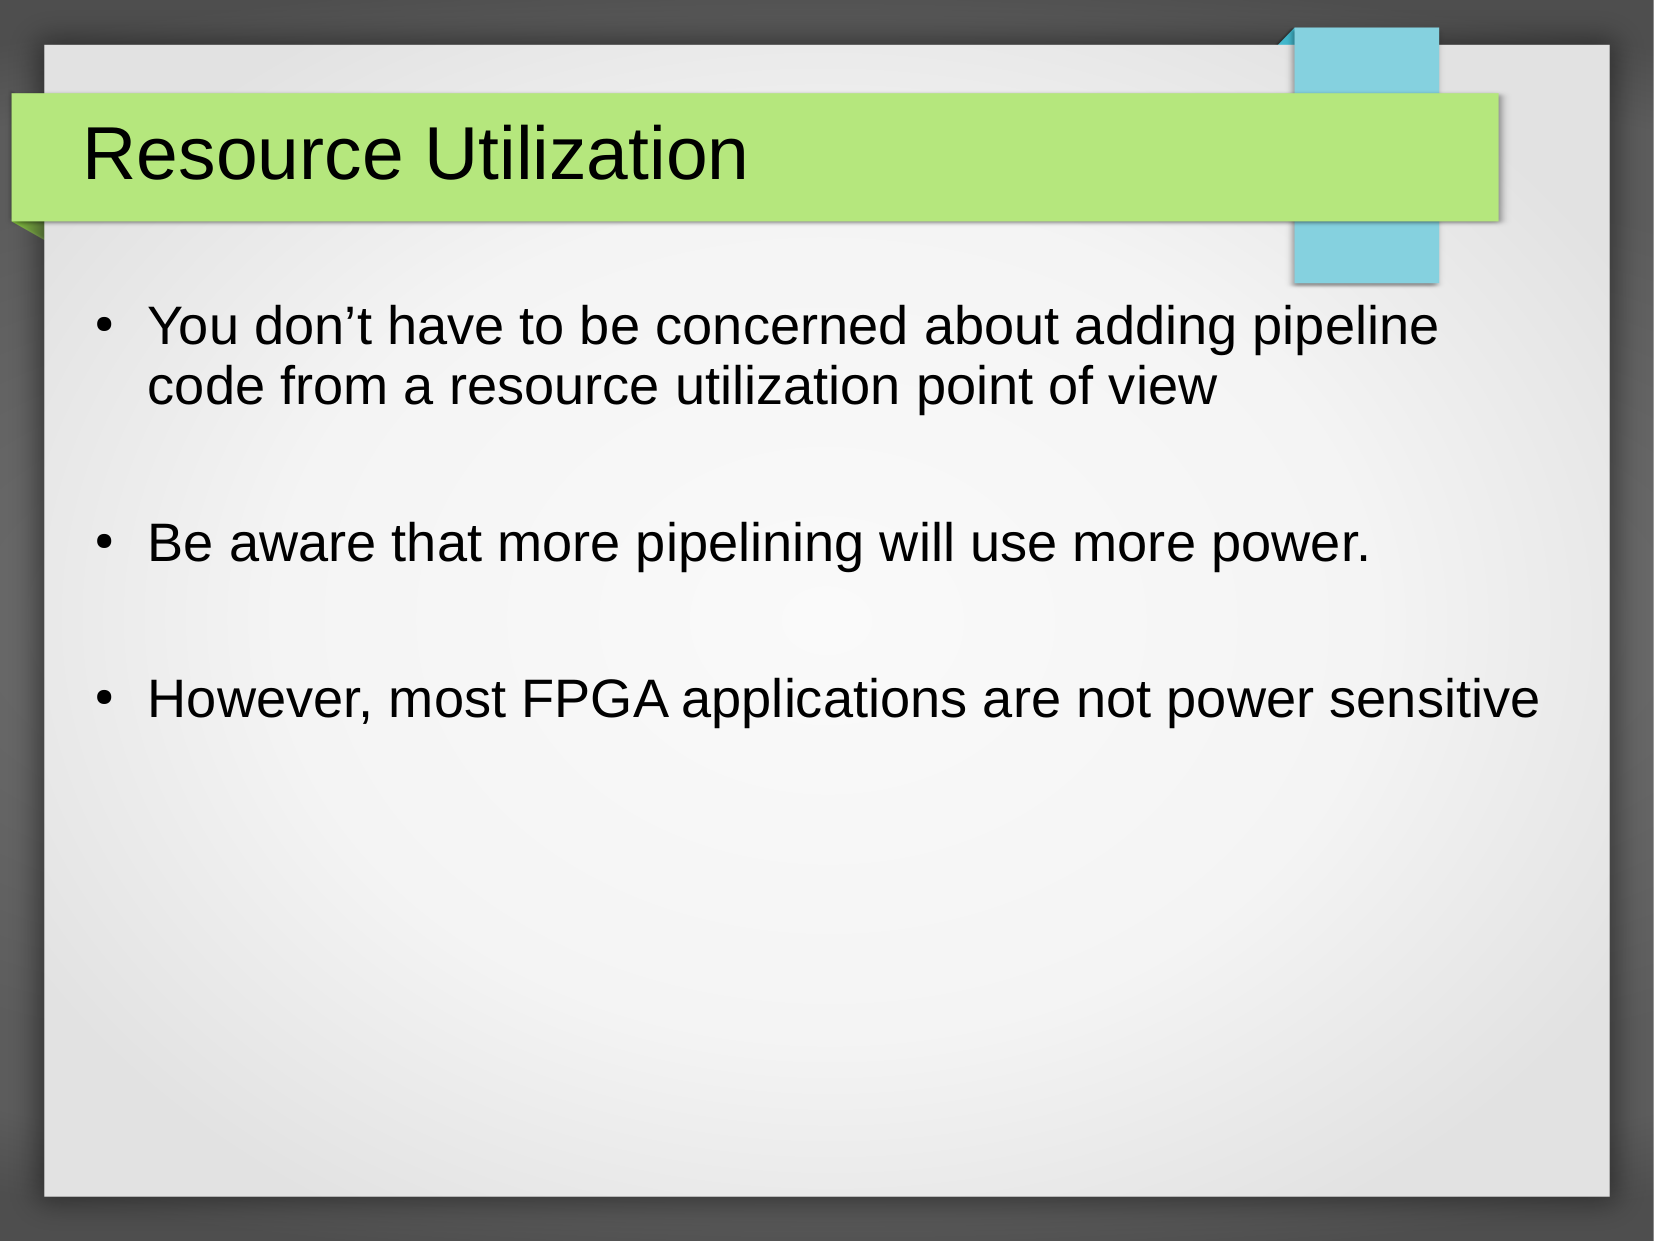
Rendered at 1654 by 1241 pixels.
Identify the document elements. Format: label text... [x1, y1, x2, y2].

title Resource Utilization [82, 94, 1264, 213]
picture [0, 0, 1654, 1241]
list You don’t have to be concerned about adding pipeline code from a resource utilization point of view Be aware that more pipelining will use more power. However, most FPGA applications are not power sensitive [76, 295, 1565, 1015]
